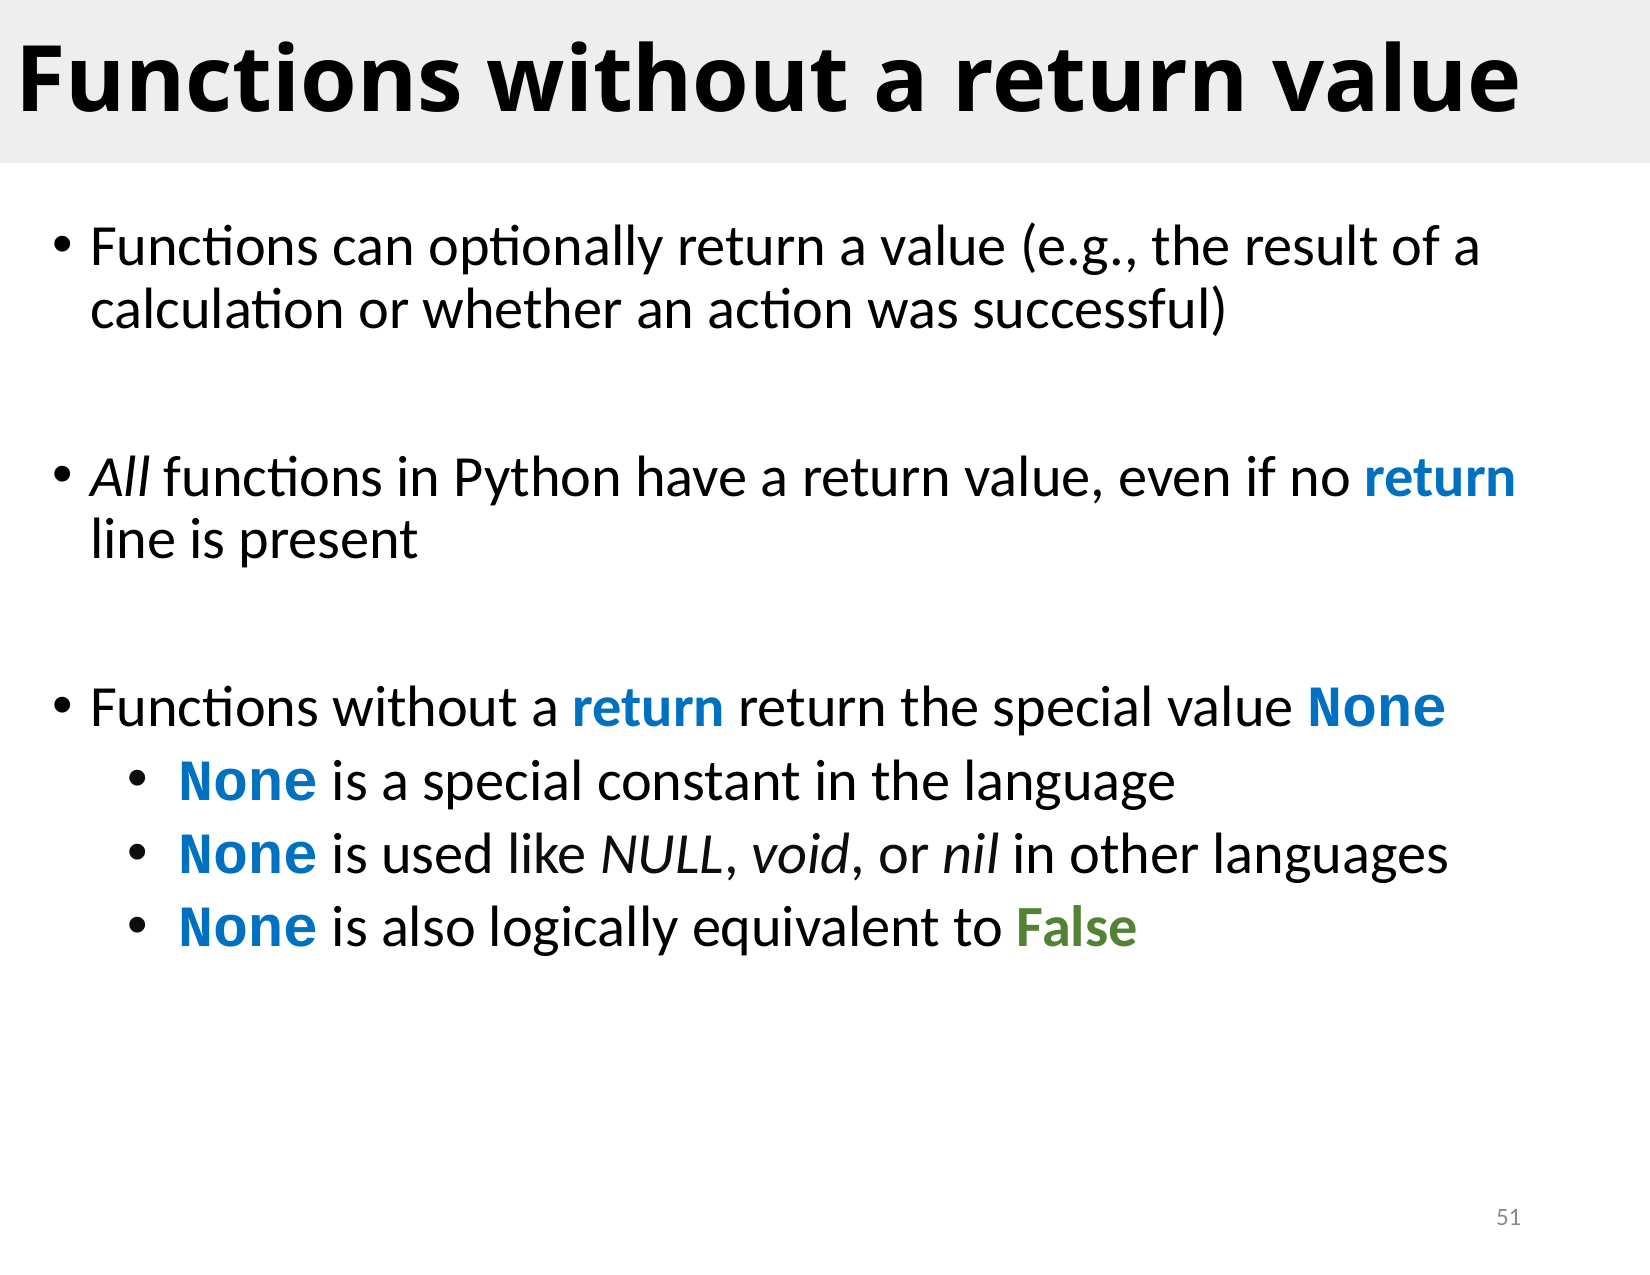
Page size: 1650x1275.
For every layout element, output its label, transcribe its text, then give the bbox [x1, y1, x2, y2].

title Functions without a return value [0, 0, 1650, 163]
list Functions can optionally return a value (e.g., the result of a calculation or whether an action was successful) All functions in Python have a return value, even if no return line is present Functions without a return return the special value None None is a special constant in the language None is used like NULL, void, or nil in other languages None is also logically equivalent to False [37, 207, 1595, 1149]
